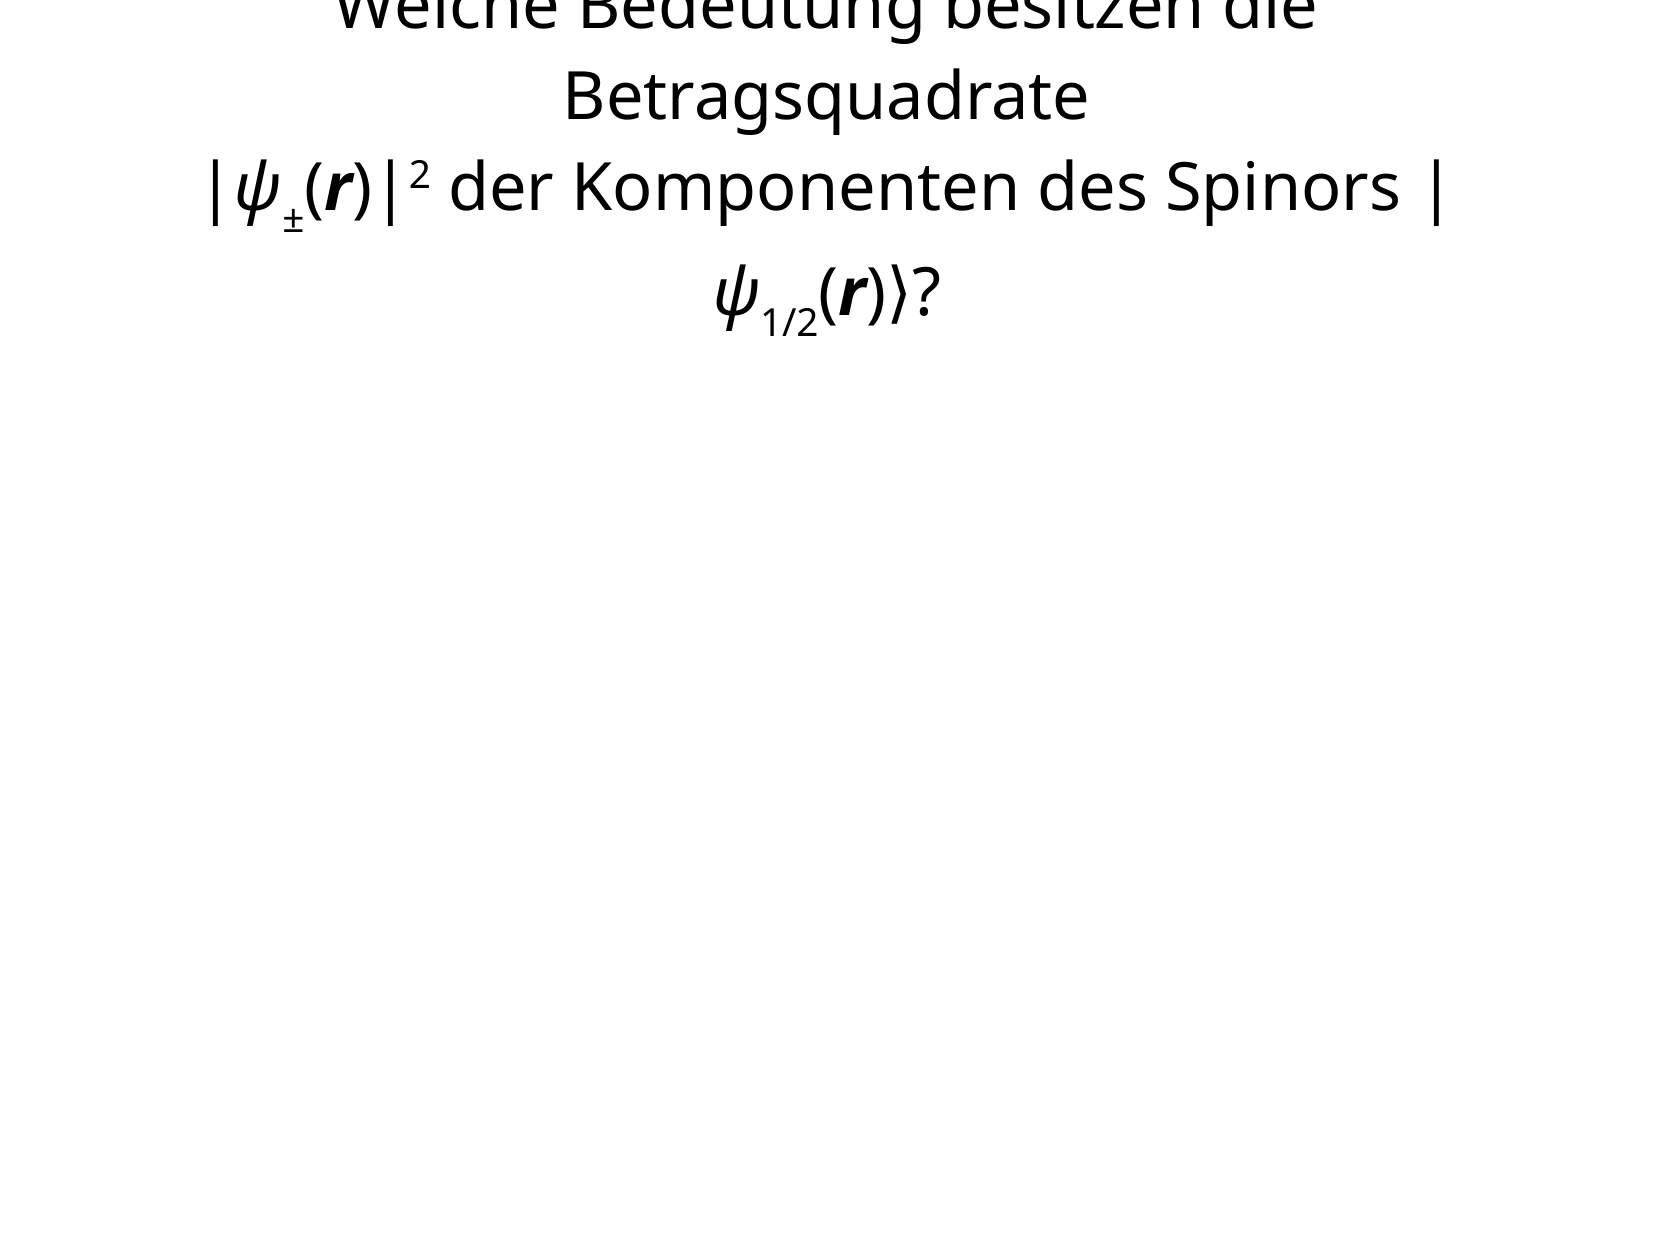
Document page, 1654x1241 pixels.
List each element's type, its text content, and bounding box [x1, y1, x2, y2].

title Welche Bedeutung besitzen die Betragsquadrate |ψ±(r)|2 der Komponenten des Spinors |ψ1/2(r)⟩? [82, 49, 1571, 257]
